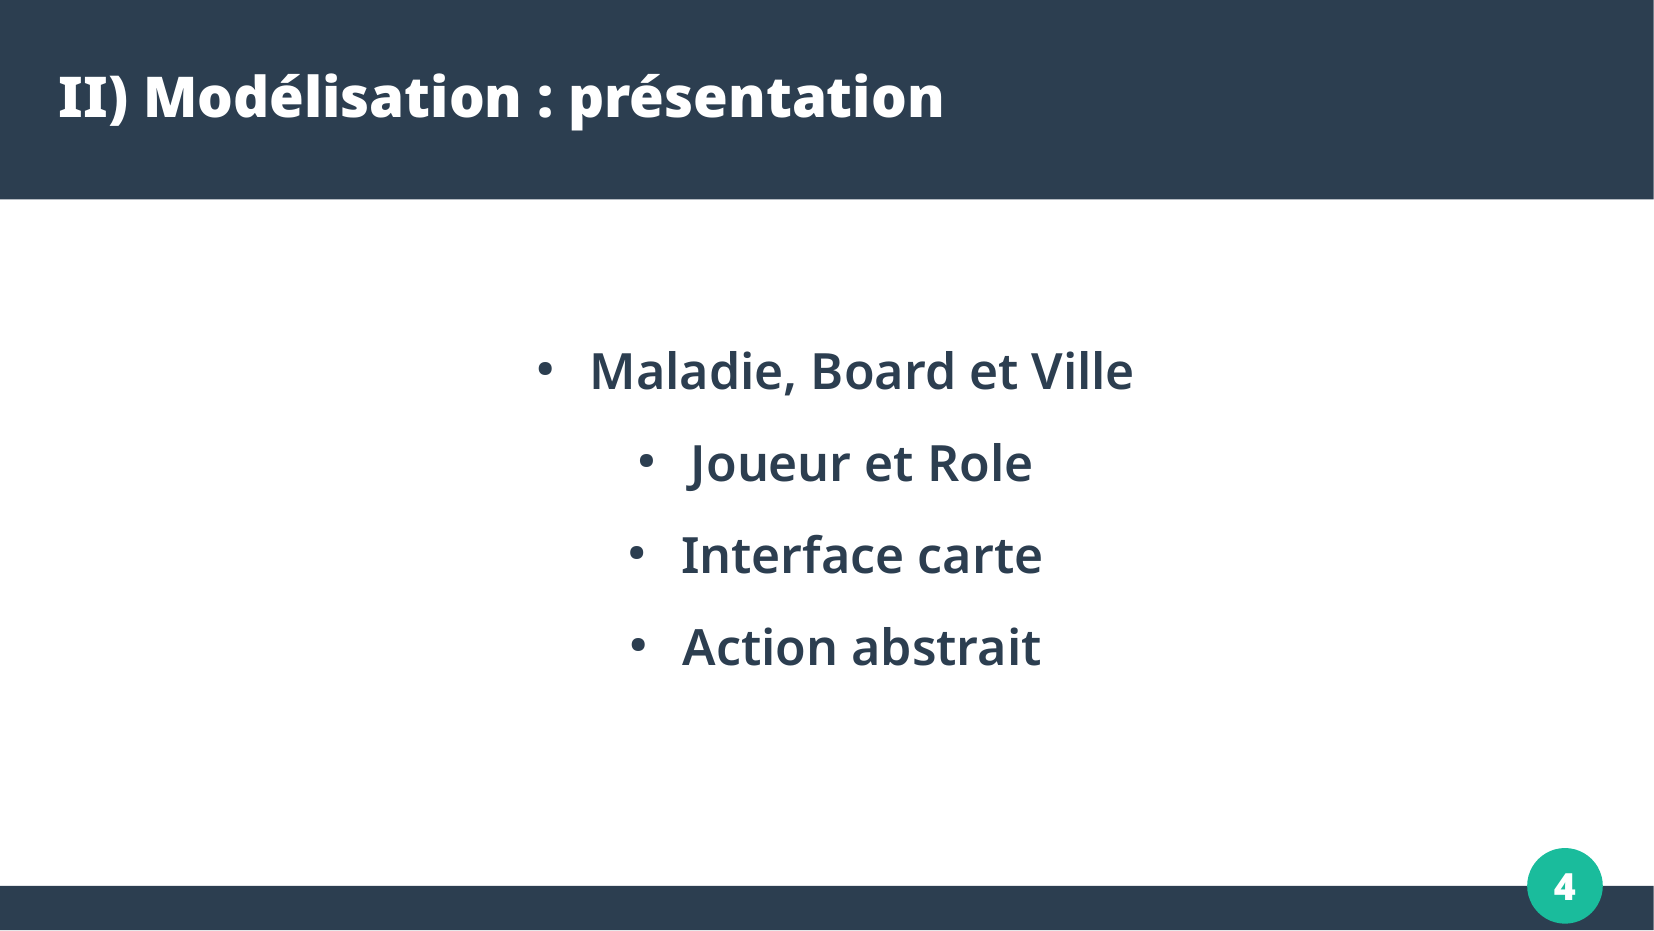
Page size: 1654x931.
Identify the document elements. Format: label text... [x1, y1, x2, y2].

list Maladie, Board et Ville Joueur et Role Interface carte Action abstrait [59, 243, 1595, 864]
title II) Modélisation : présentation [59, 37, 1595, 155]
